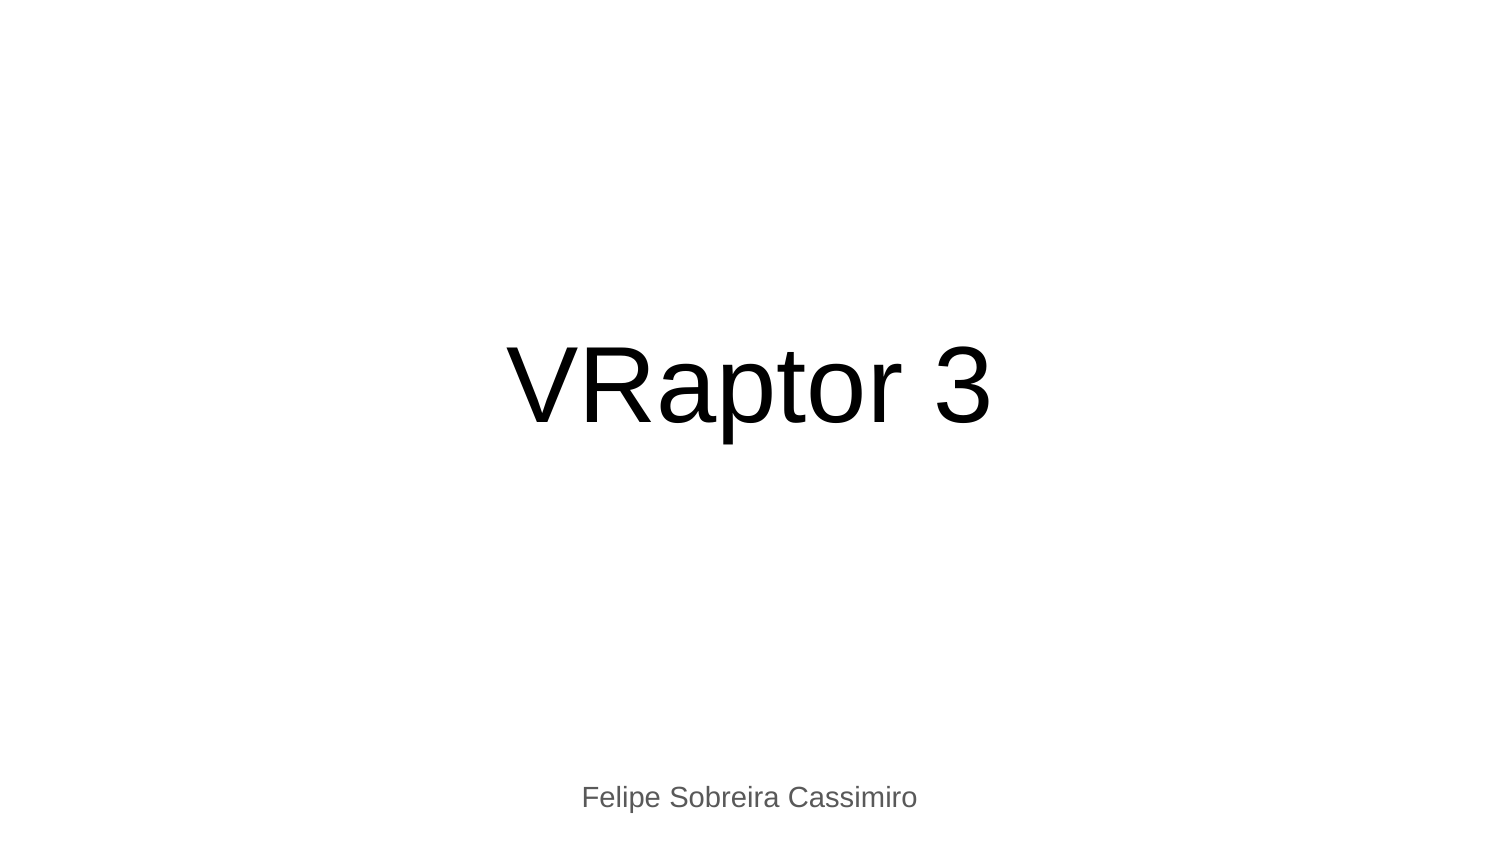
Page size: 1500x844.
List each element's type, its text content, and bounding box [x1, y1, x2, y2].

subtitle Felipe Sobreira Cassimiro [51, 763, 1449, 844]
title VRaptor 3 [51, 122, 1449, 459]
